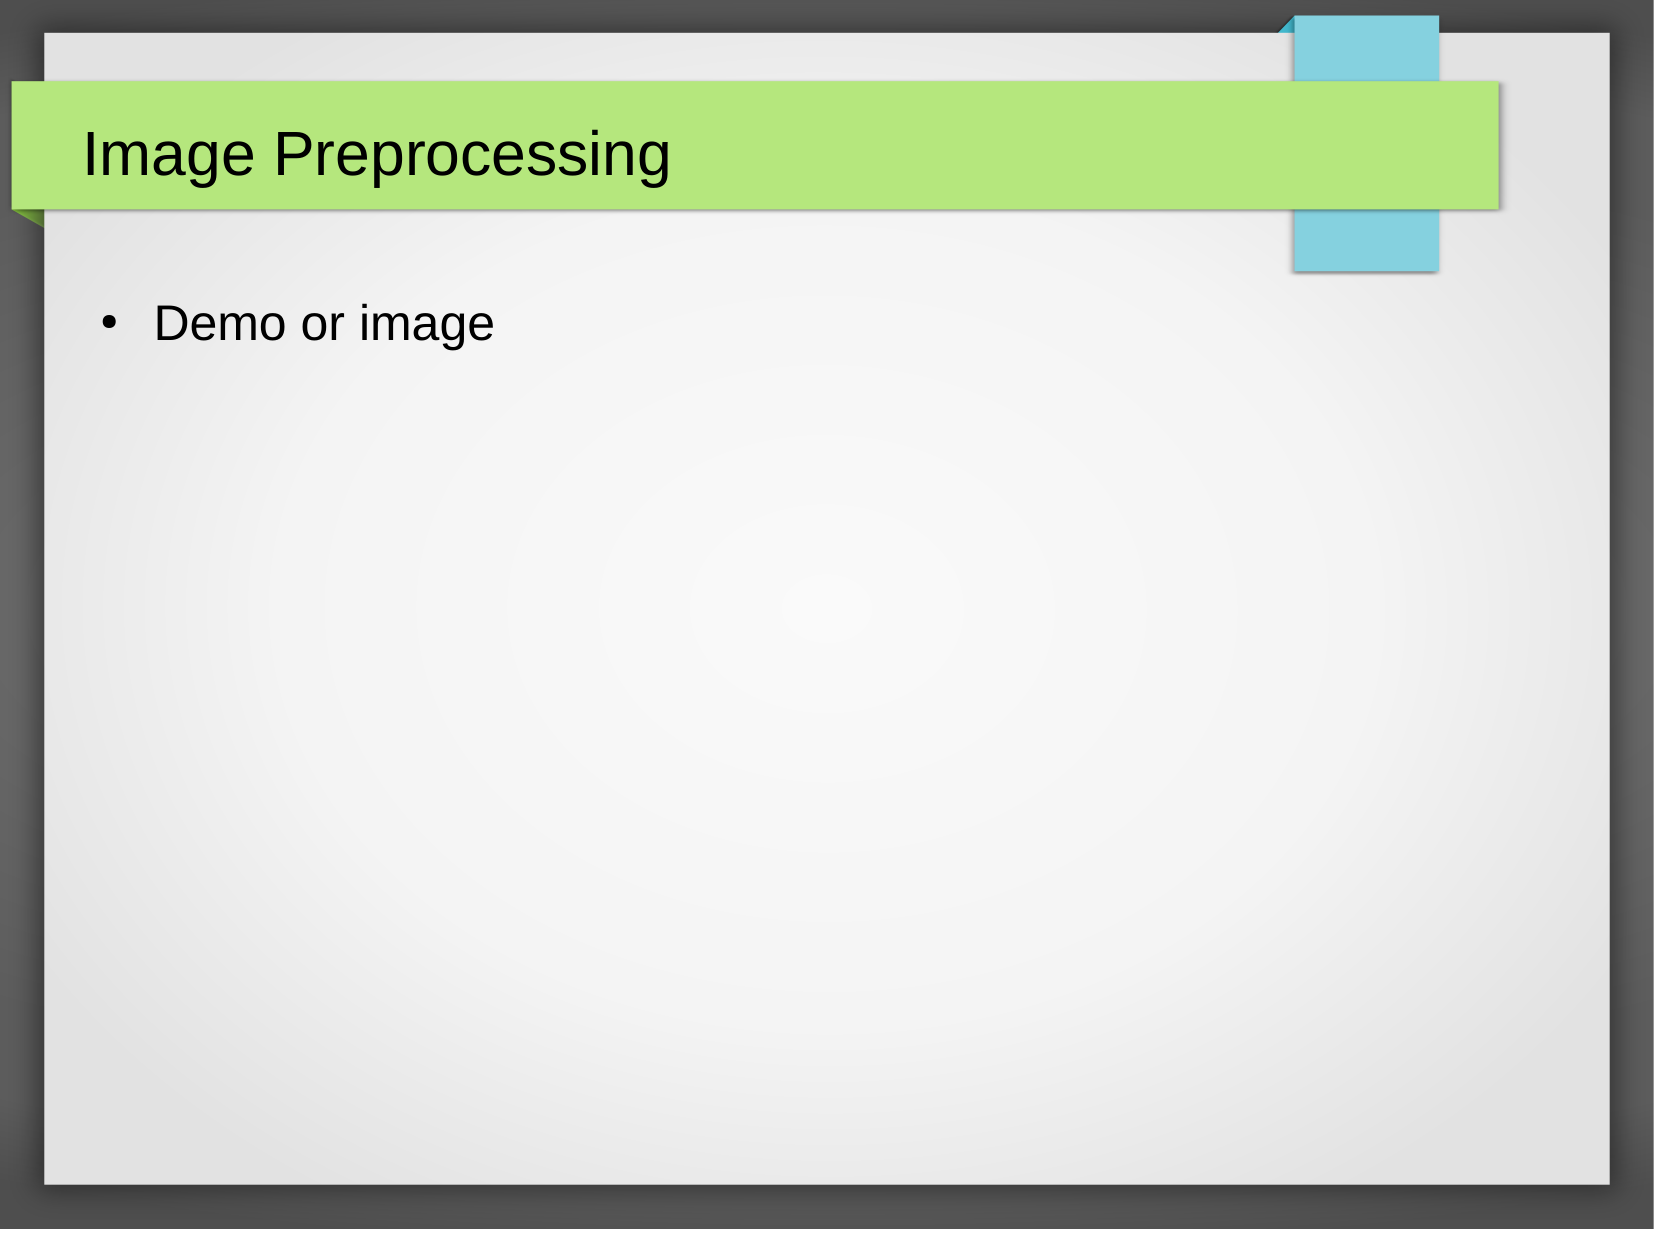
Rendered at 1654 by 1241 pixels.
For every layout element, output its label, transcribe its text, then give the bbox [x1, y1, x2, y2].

title Image Preprocessing [82, 94, 1264, 213]
list Demo or image [82, 295, 1571, 1015]
picture [0, 0, 1654, 1229]
